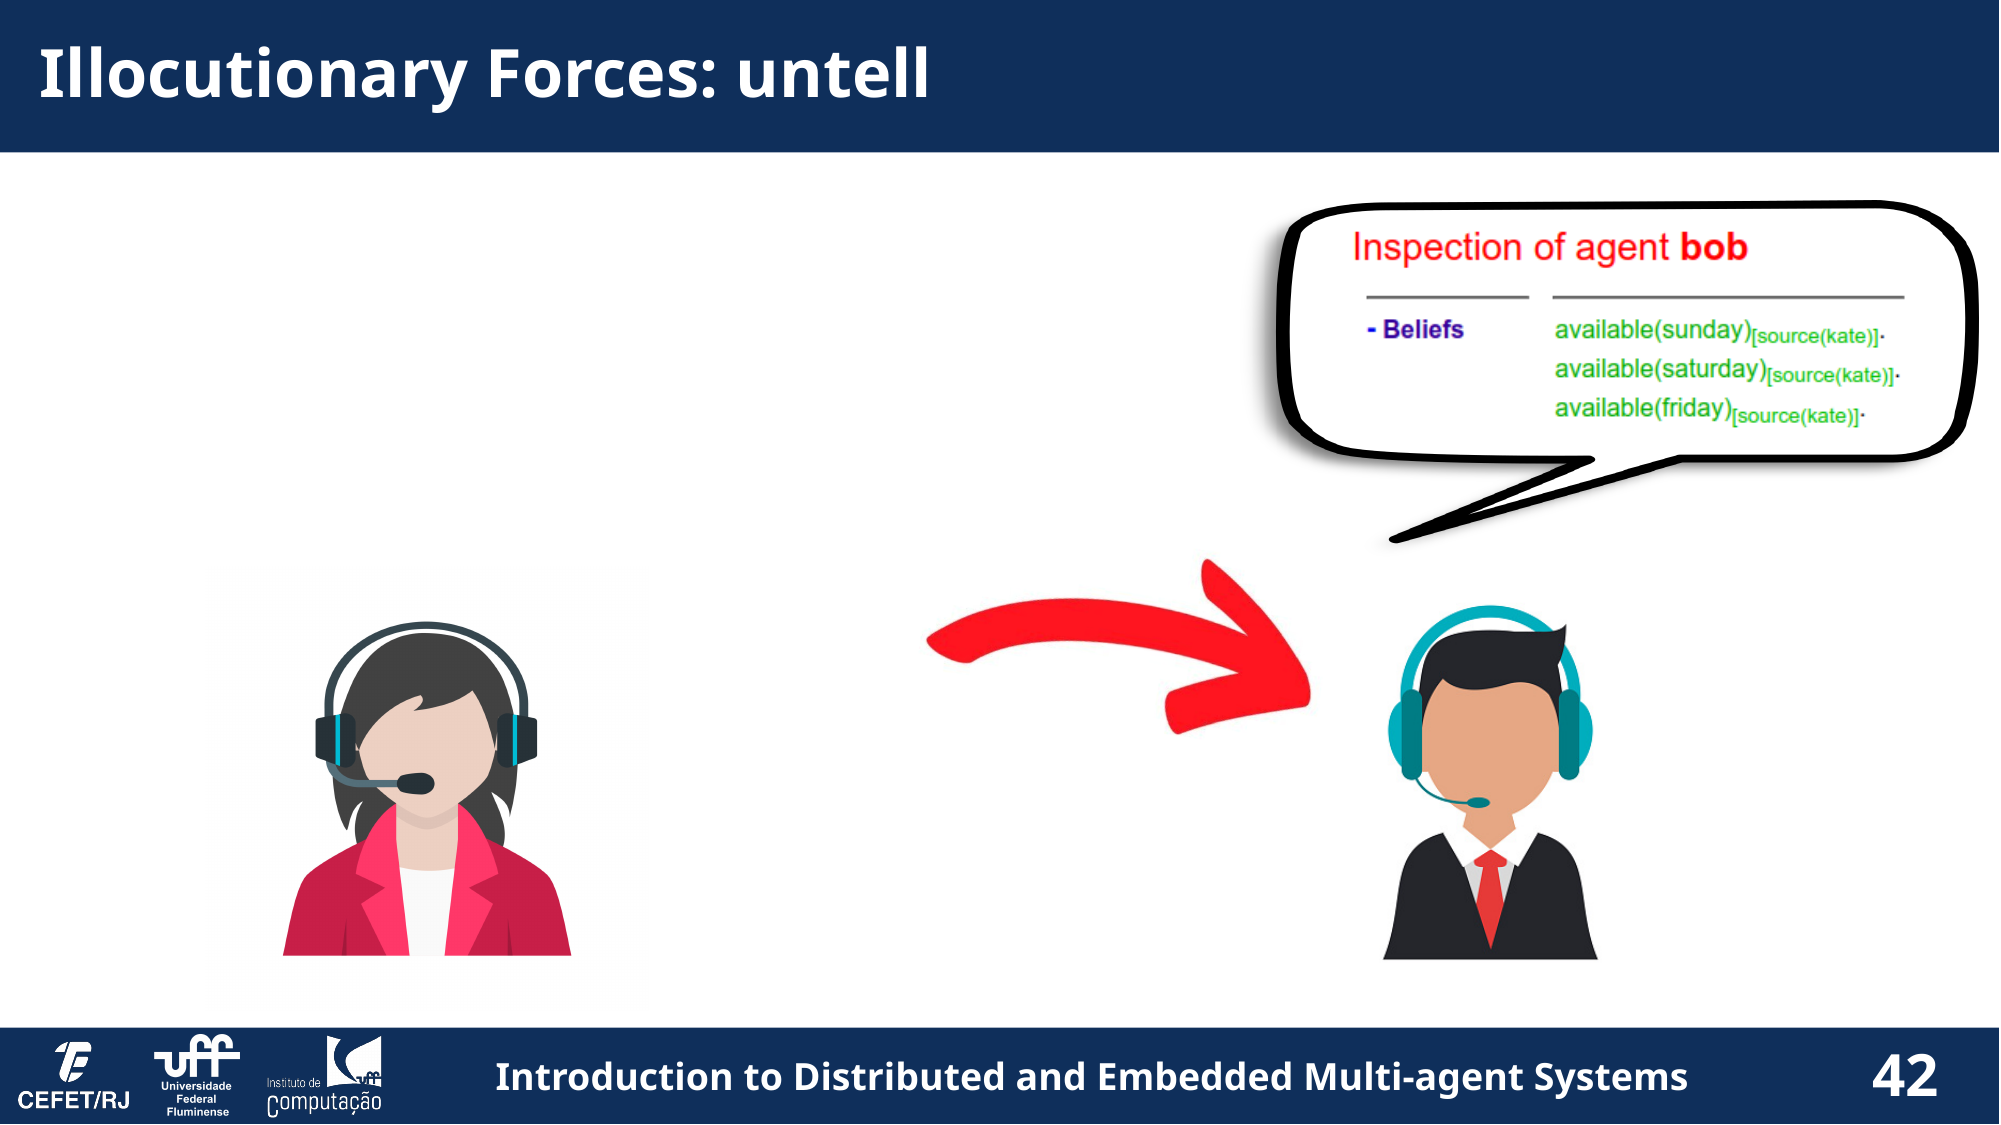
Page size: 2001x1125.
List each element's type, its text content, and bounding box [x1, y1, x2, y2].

picture [265, 1033, 383, 1118]
text_box Illocutionary Forces: untell [25, 23, 1999, 119]
picture [205, 566, 649, 1011]
picture [900, 200, 1979, 1005]
picture [18, 1021, 129, 1125]
picture [153, 1033, 241, 1121]
